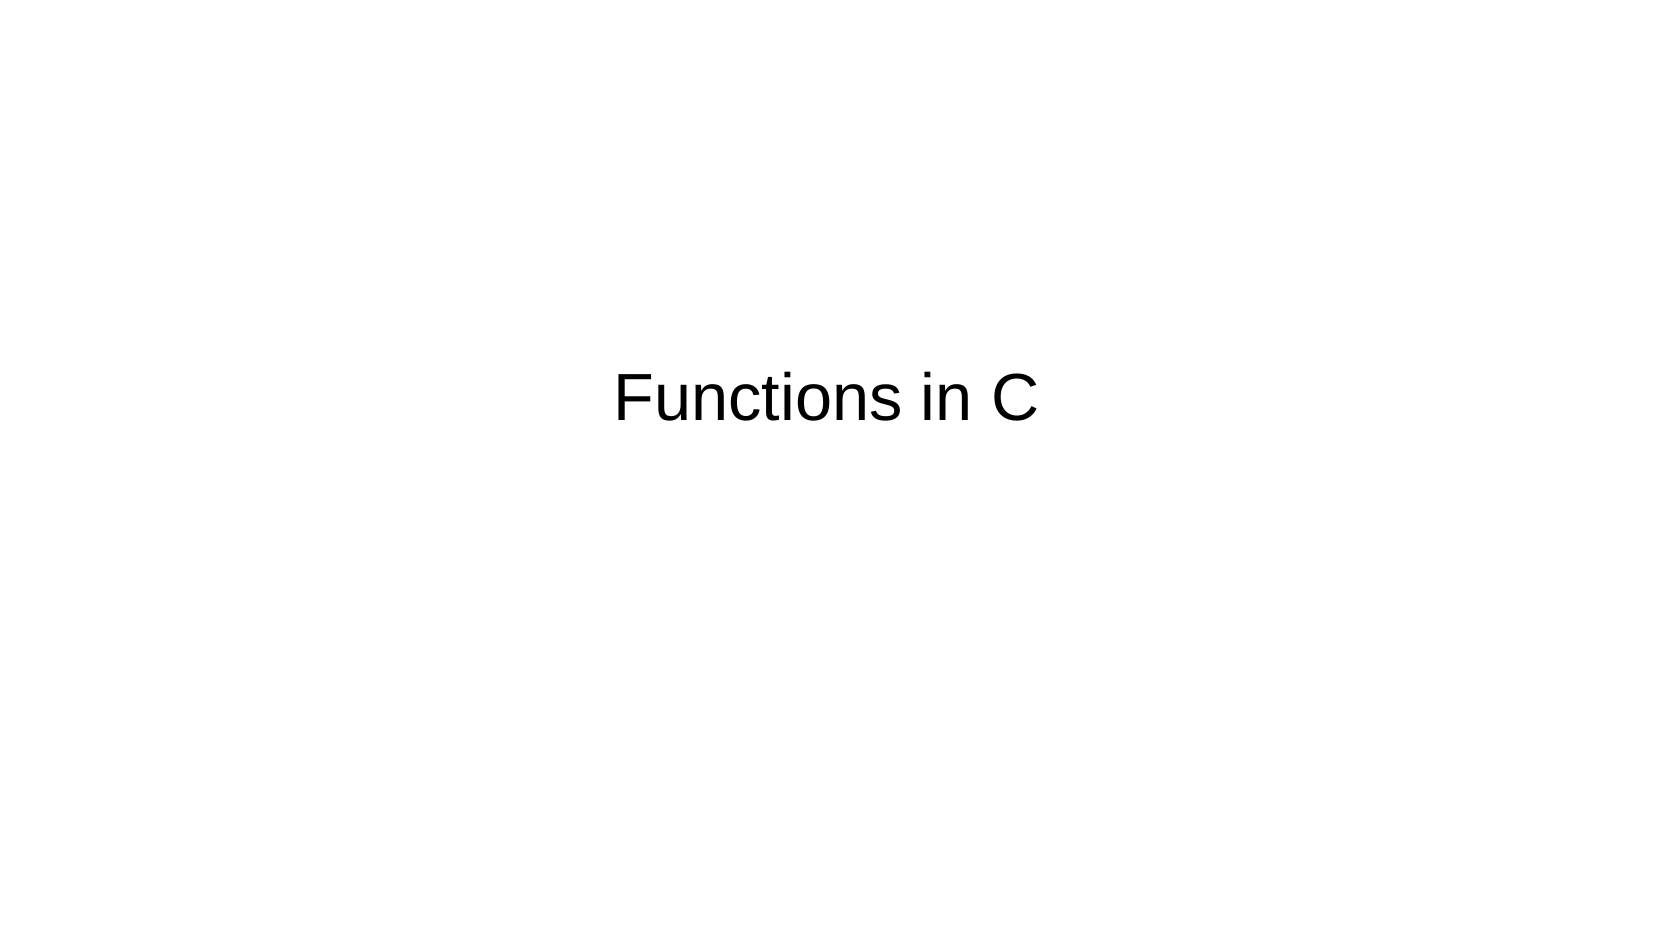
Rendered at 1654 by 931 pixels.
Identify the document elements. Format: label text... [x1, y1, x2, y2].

subtitle Functions in C [82, 37, 1571, 757]
